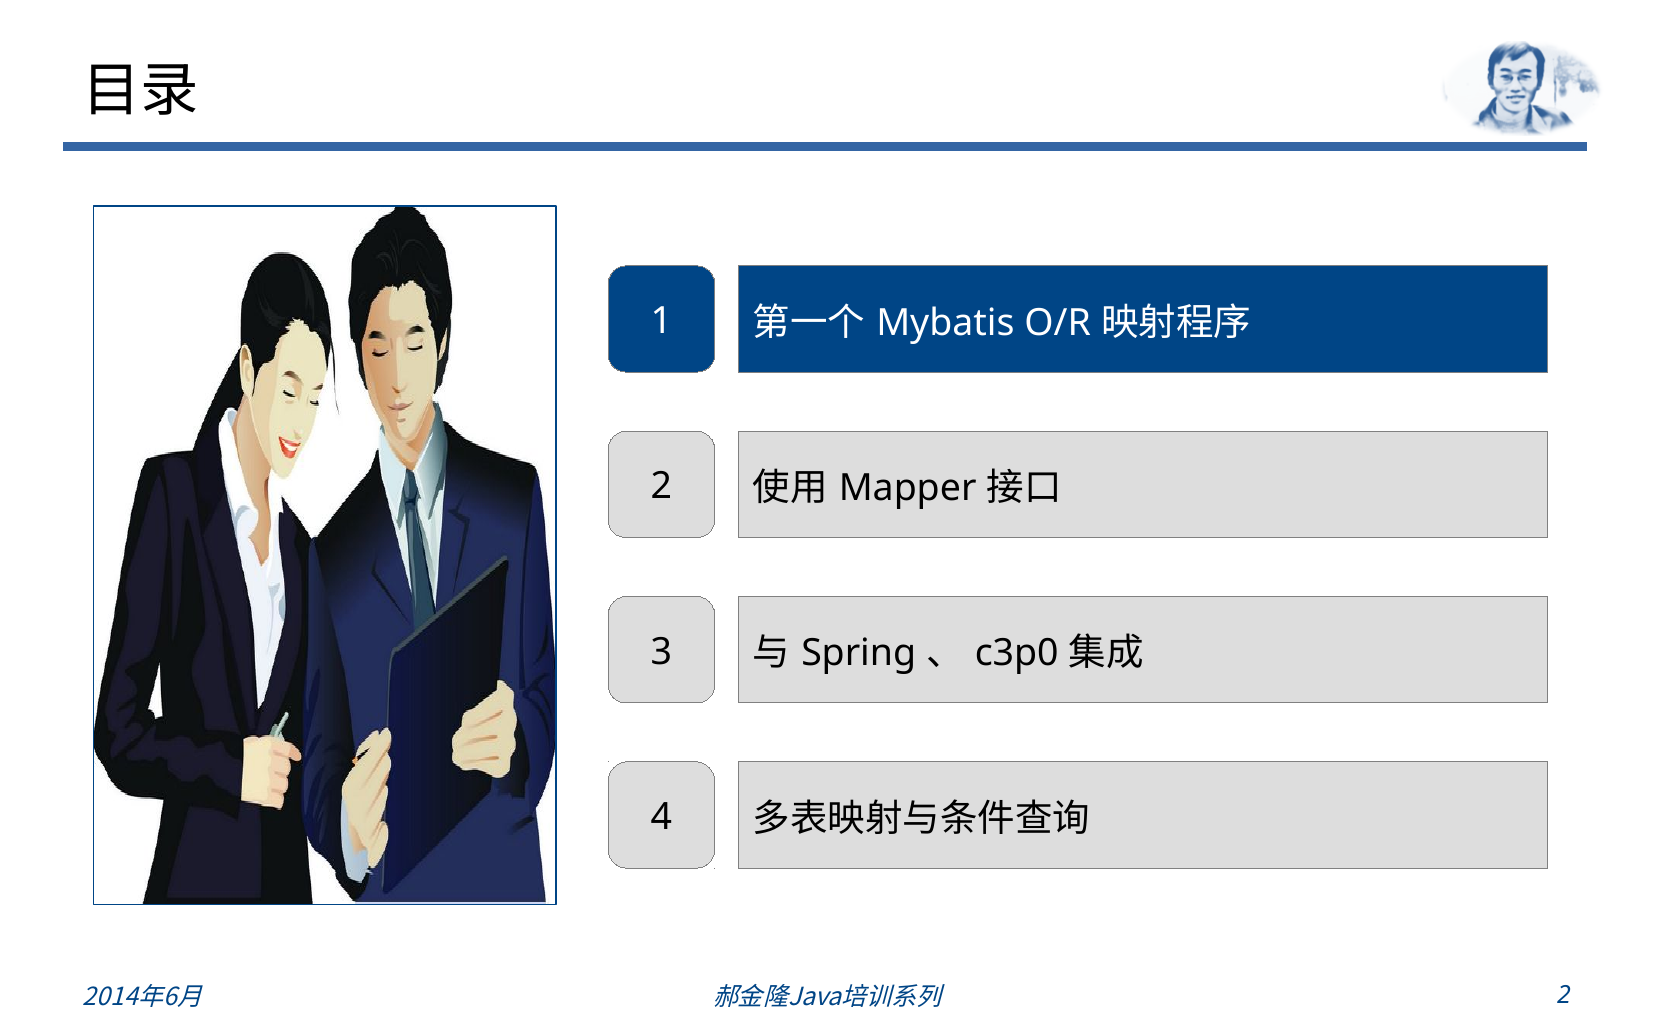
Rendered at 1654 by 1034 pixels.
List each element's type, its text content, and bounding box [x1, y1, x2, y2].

picture [94, 206, 556, 904]
picture [1440, 41, 1604, 136]
text_box 4 [608, 761, 715, 869]
text_box 与Spring、c3p0集成 [738, 596, 1548, 703]
text_box 多表映射与条件查询 [738, 762, 1547, 868]
text_box 使用Mapper接口 [738, 431, 1548, 538]
text_box 3 [608, 596, 715, 703]
text_box 1 [608, 265, 715, 373]
text_box 2 [608, 431, 715, 538]
text_box 第一个Mybatis O/R映射程序 [738, 265, 1548, 373]
title 目录 [82, 41, 1571, 130]
